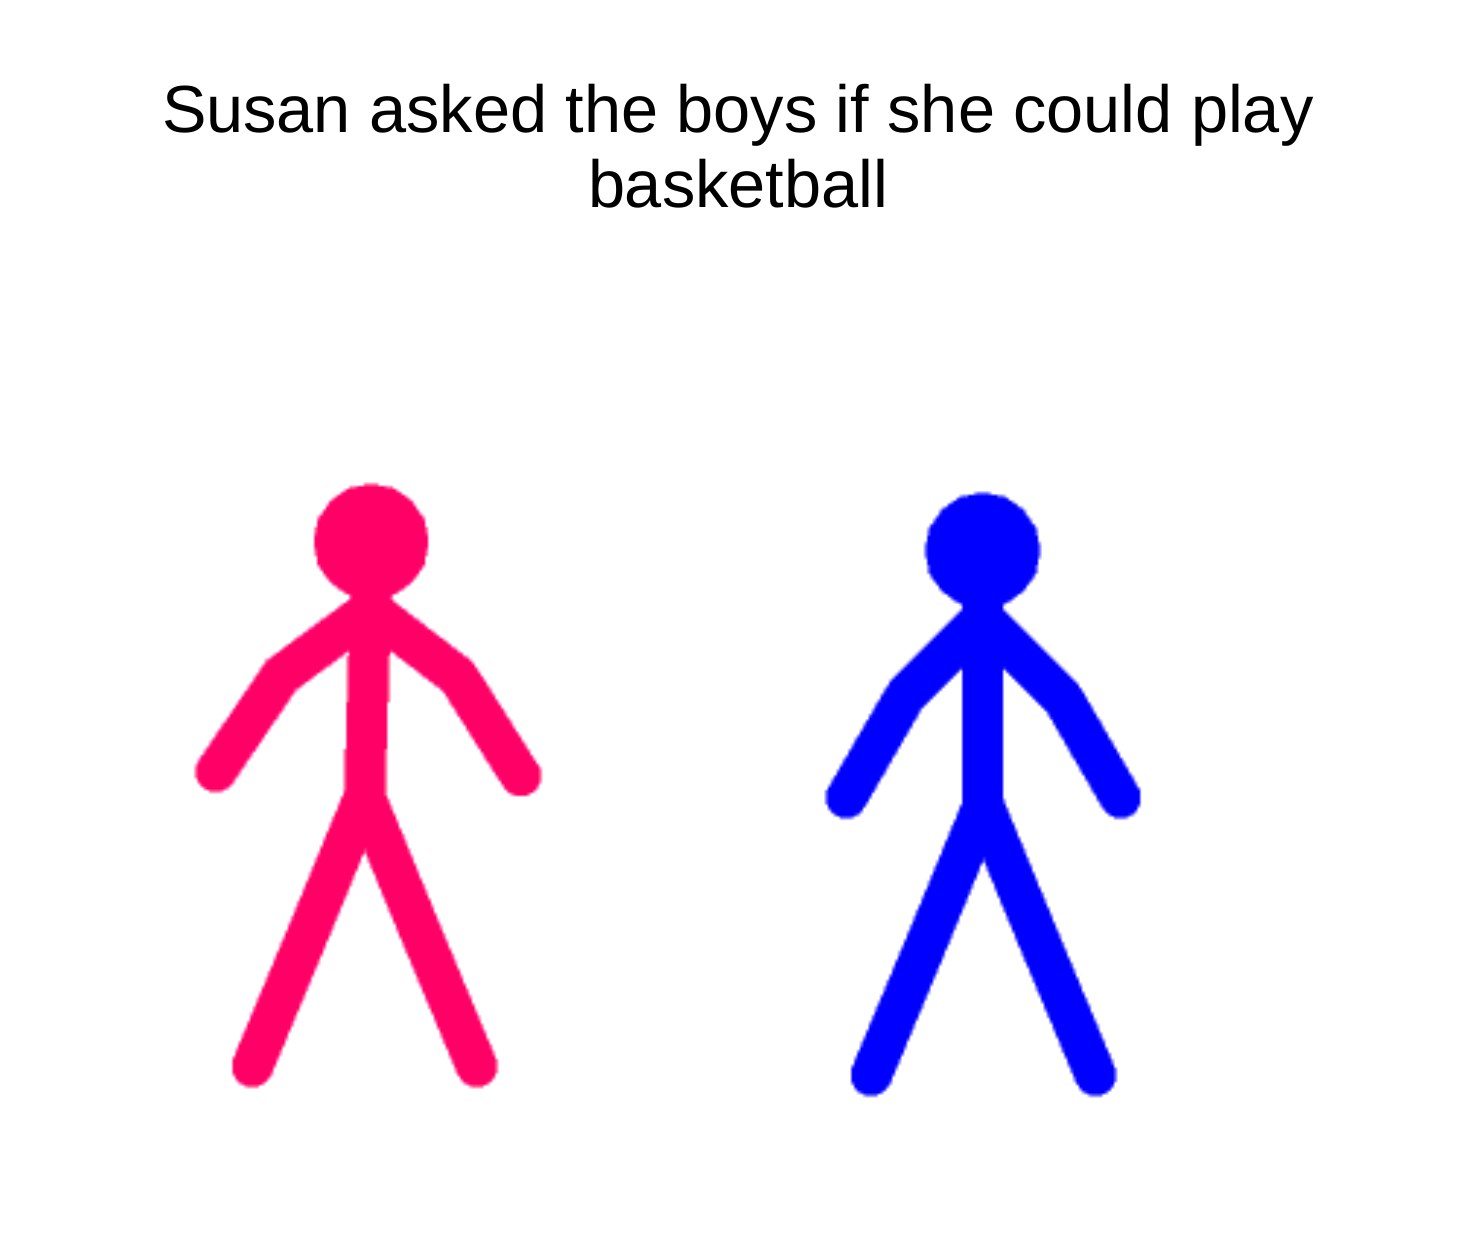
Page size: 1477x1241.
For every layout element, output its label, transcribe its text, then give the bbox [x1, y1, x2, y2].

picture [0, 0, 1474, 1241]
subtitle Susan asked the boys if she could play basketball [73, 35, 1403, 258]
